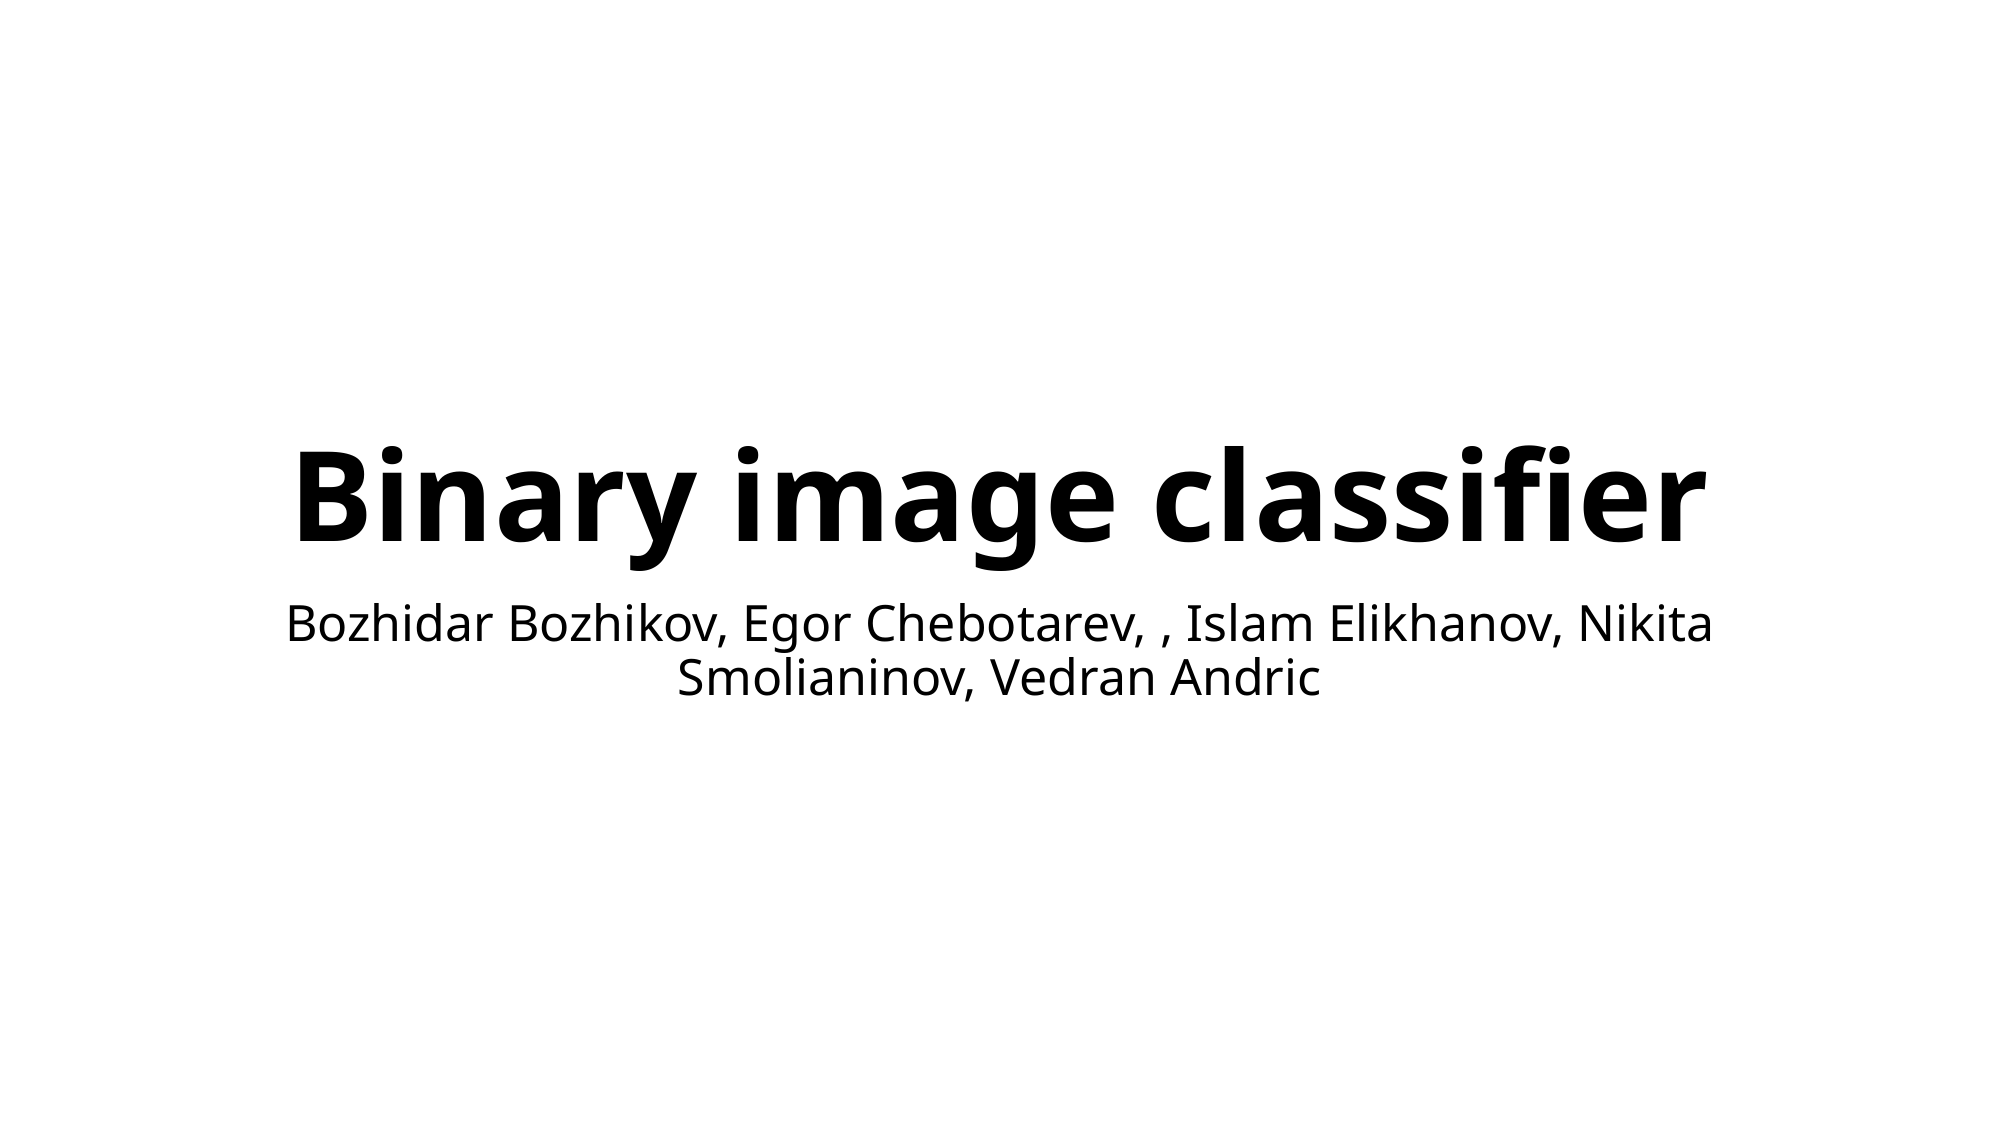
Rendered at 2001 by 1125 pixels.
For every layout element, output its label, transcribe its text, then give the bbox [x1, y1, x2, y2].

subtitle Bozhidar Bozhikov, Egor Chebotarev, , Islam Elikhanov, Nikita Smolianinov, Vedran Andric [249, 590, 1750, 863]
title Binary image classifier [249, 184, 1750, 576]
